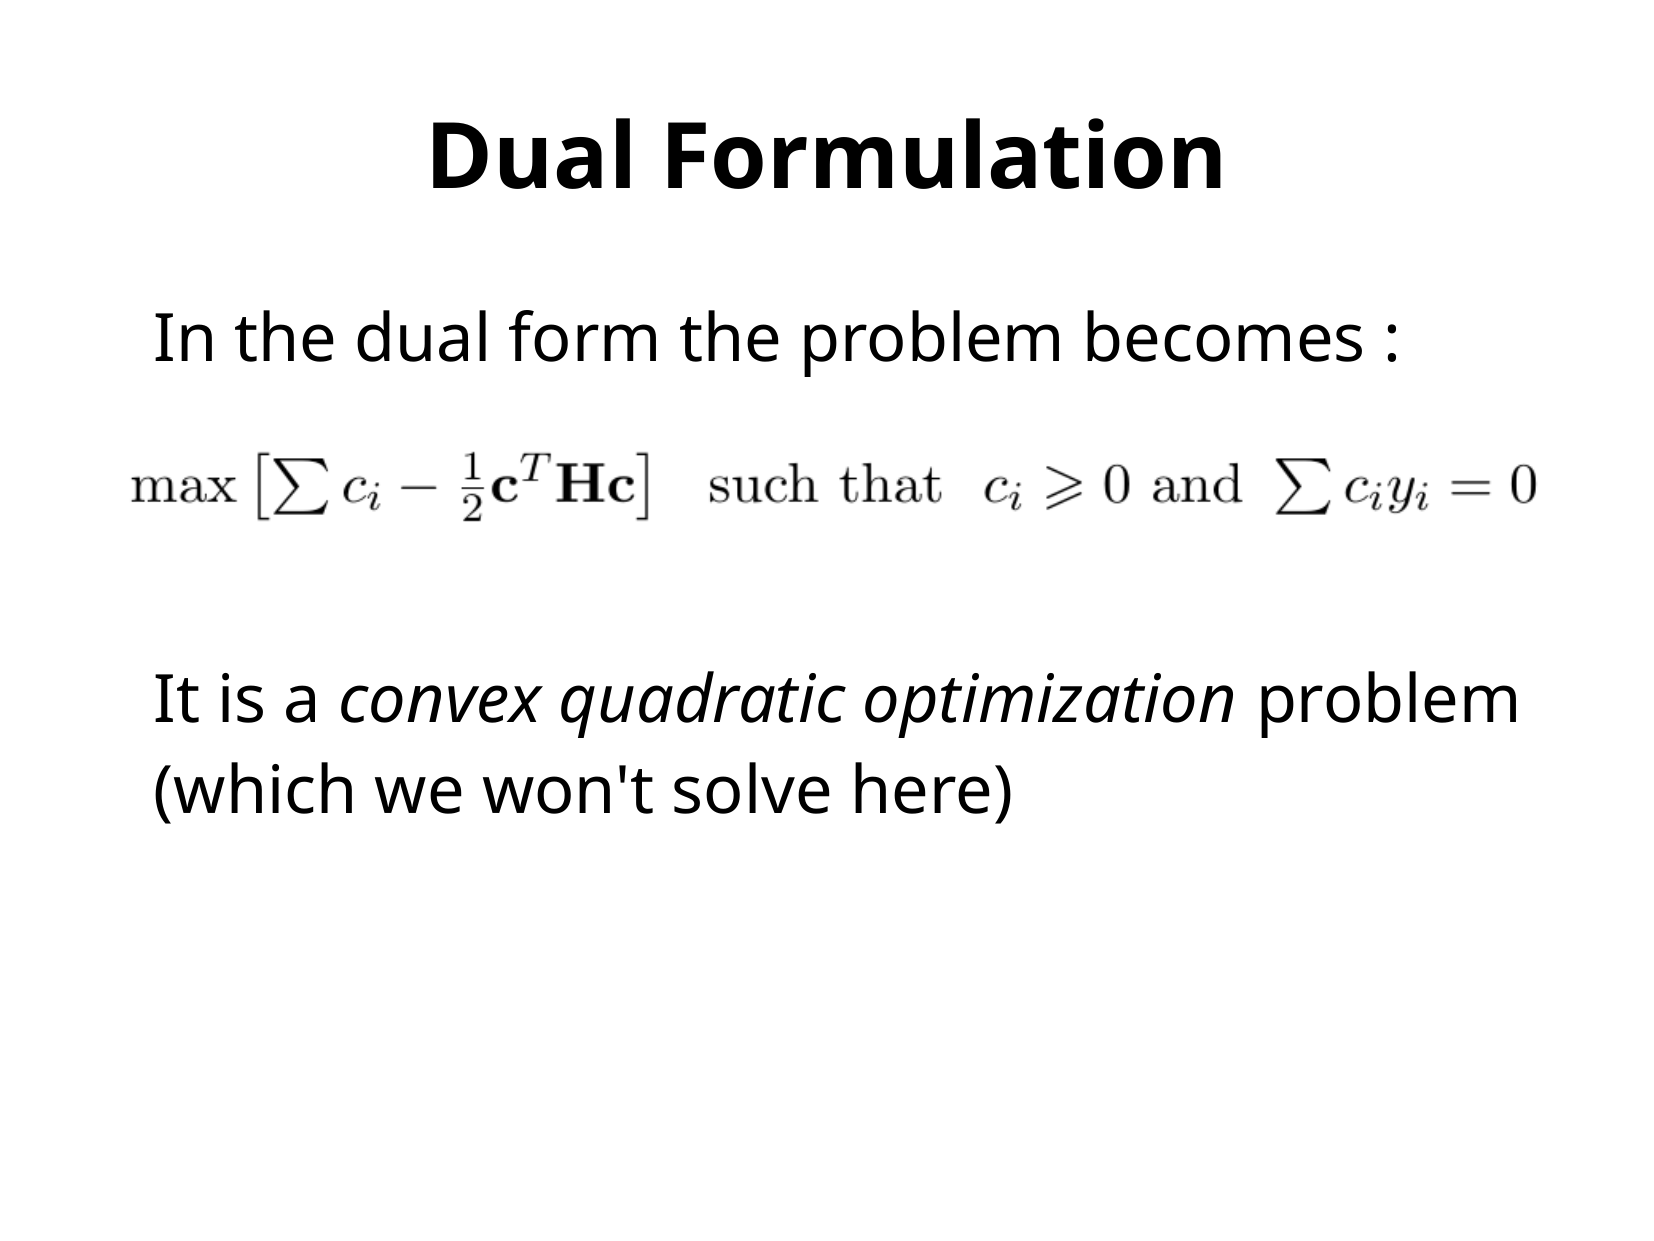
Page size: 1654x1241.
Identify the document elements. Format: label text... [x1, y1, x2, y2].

picture [105, 425, 1571, 547]
title Dual Formulation [82, 49, 1571, 257]
list In the dual form the problem becomes : It is a convex quadratic optimization problem (which we won't solve here) [82, 290, 1571, 1010]
